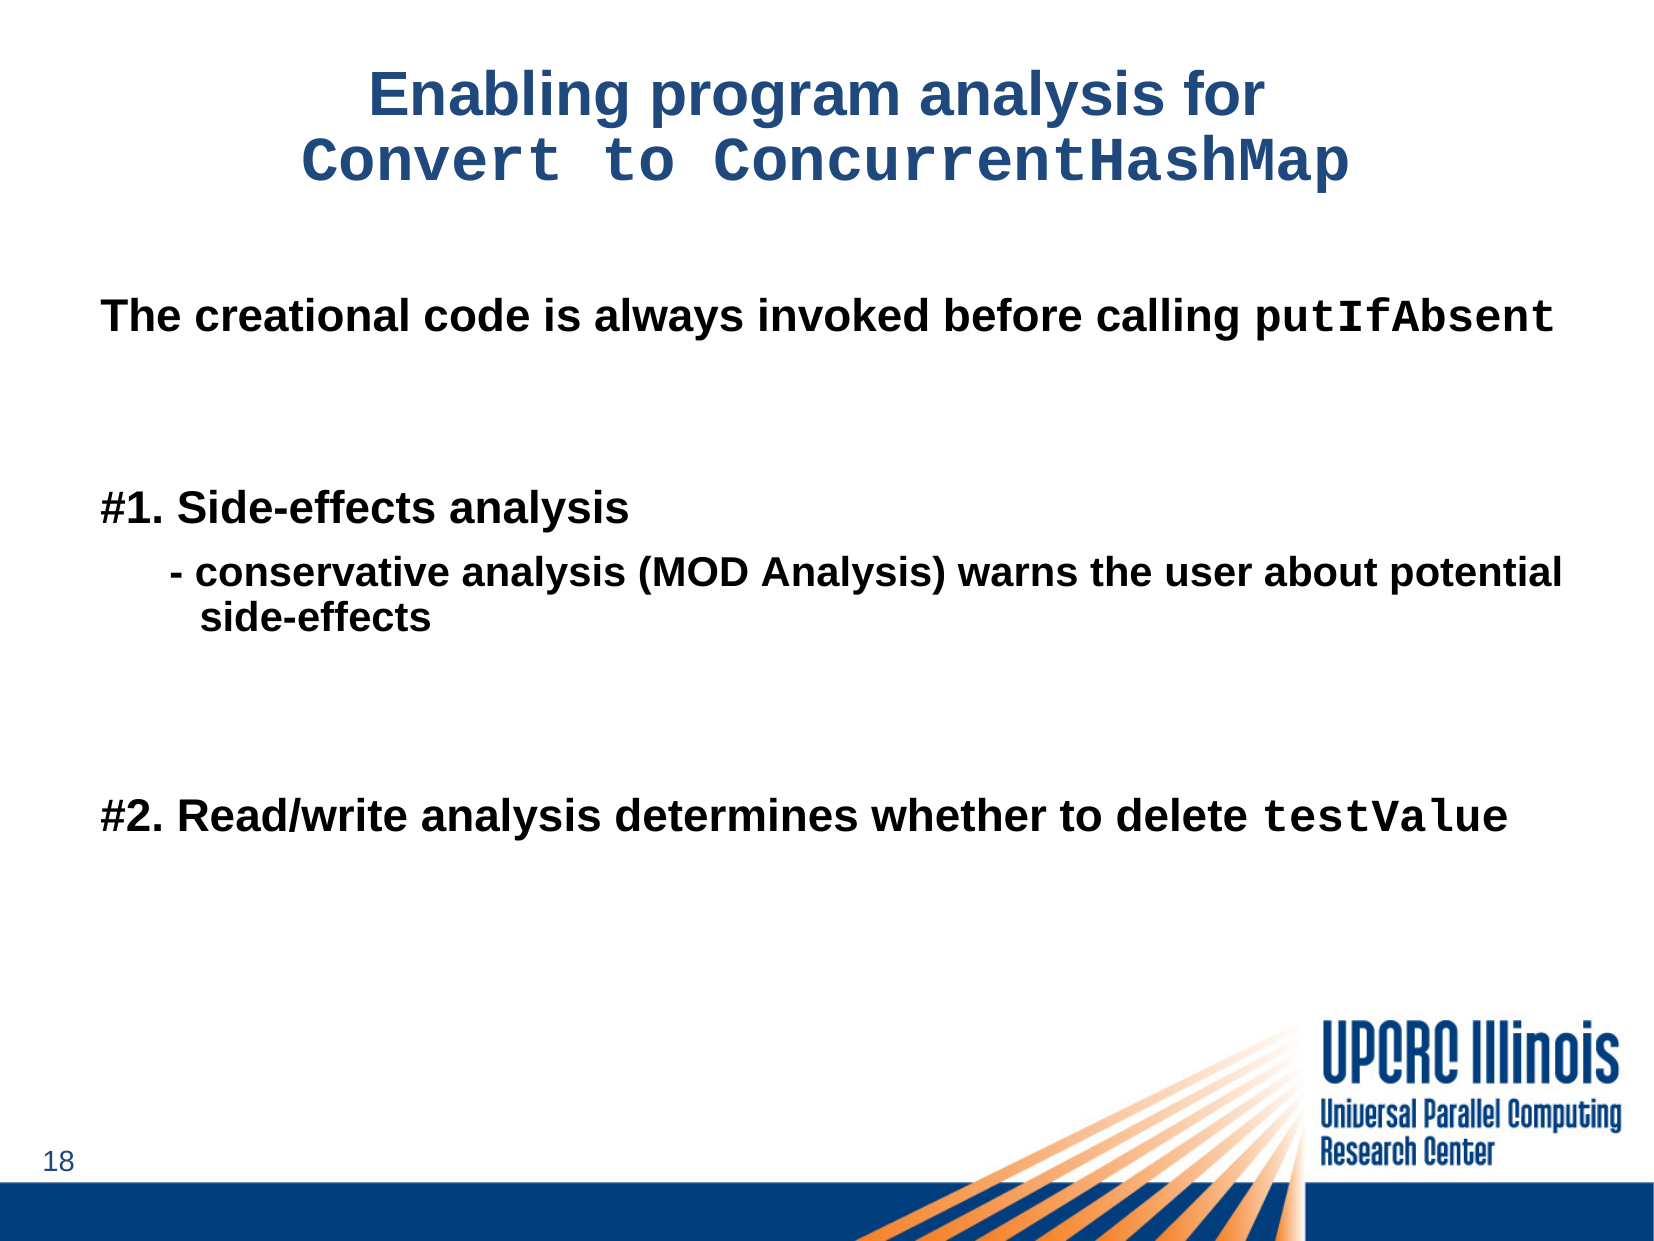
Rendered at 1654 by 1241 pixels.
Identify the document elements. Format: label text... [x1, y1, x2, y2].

title Enabling program analysis for Convert to ConcurrentHashMap [82, 0, 1570, 259]
picture [0, 1005, 1654, 1241]
list The creational code is always invoked before calling putIfAbsent #1. Side-effects analysis - conservative analysis (MOD Analysis) warns the user about potential side-effects #2. Read/write analysis determines whether to delete testValue [82, 290, 1571, 1094]
